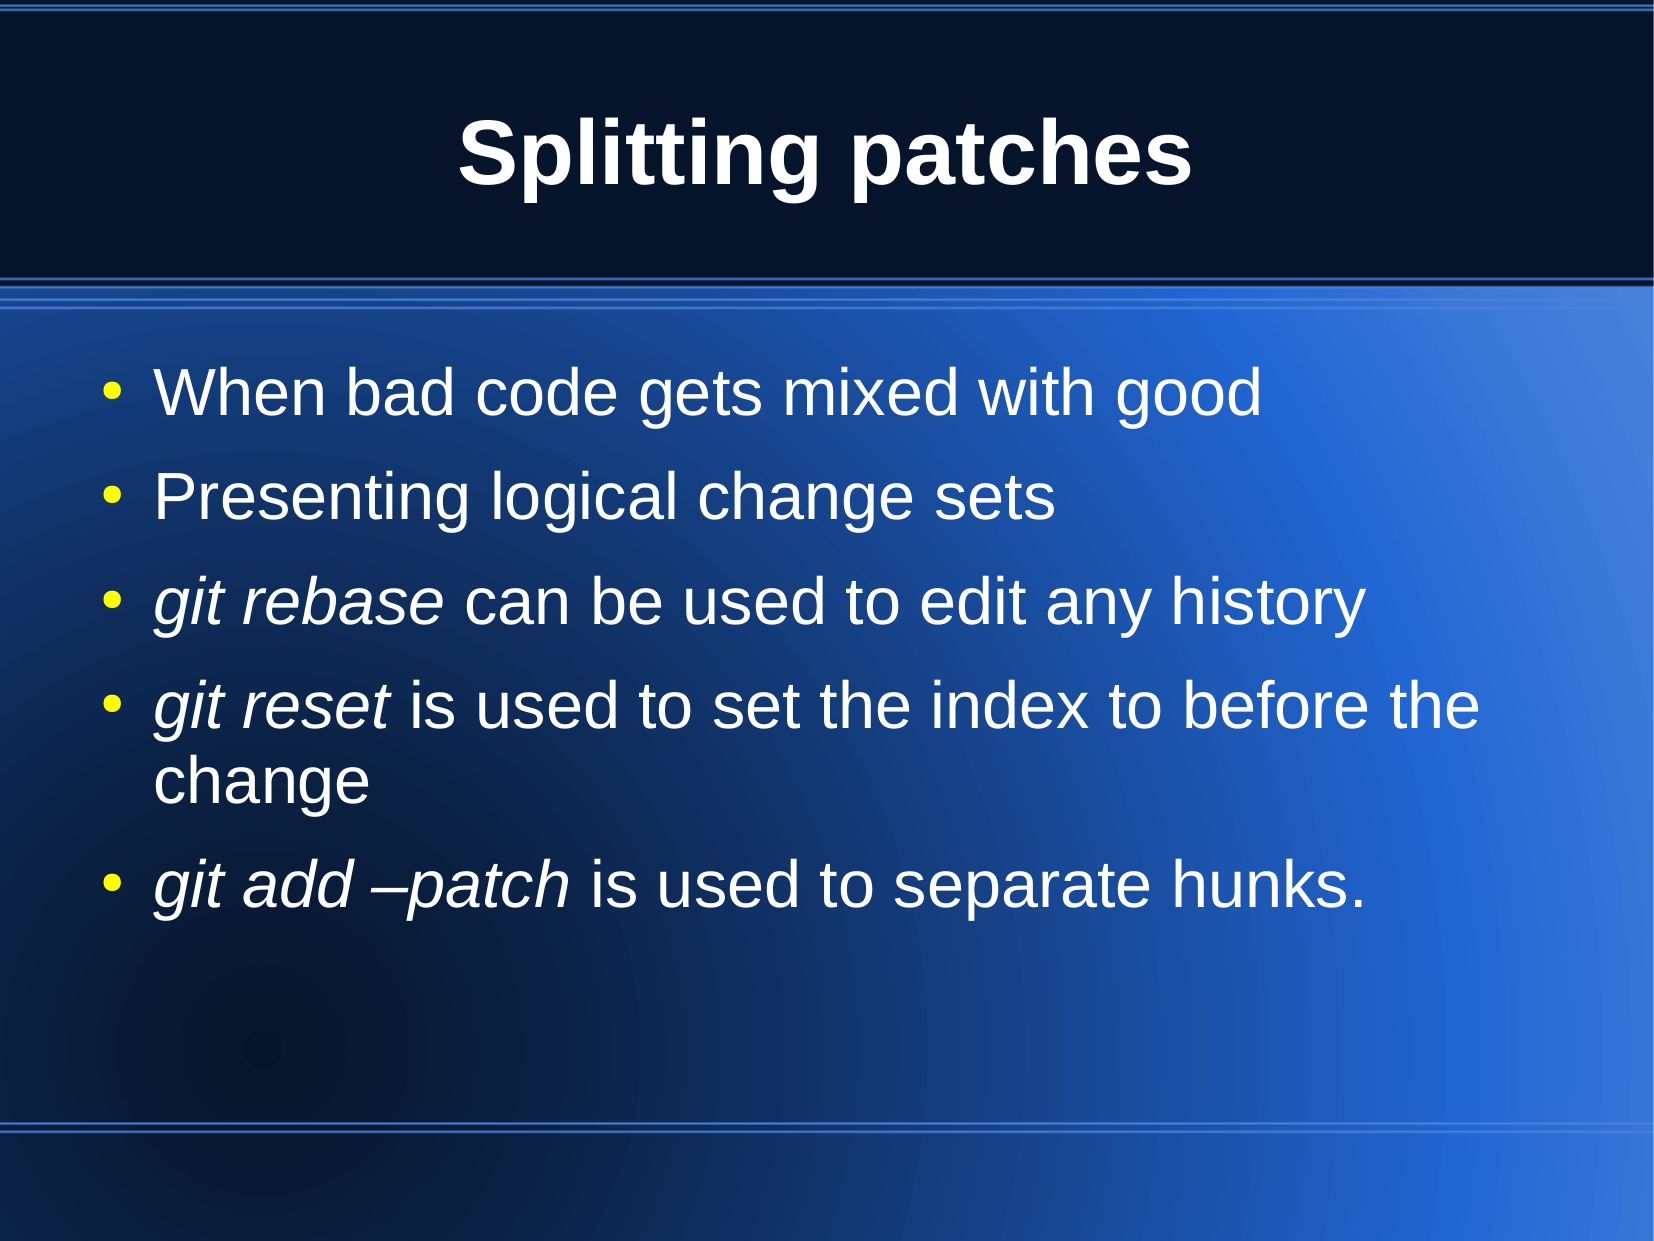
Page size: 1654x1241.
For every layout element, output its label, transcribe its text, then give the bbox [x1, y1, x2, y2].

picture [0, 0, 1654, 1241]
list When bad code gets mixed with good Presenting logical change sets git rebase can be used to edit any history git reset is used to set the index to before the change git add –patch is used to separate hunks. [82, 355, 1571, 1043]
title Splitting patches [82, 56, 1571, 250]
